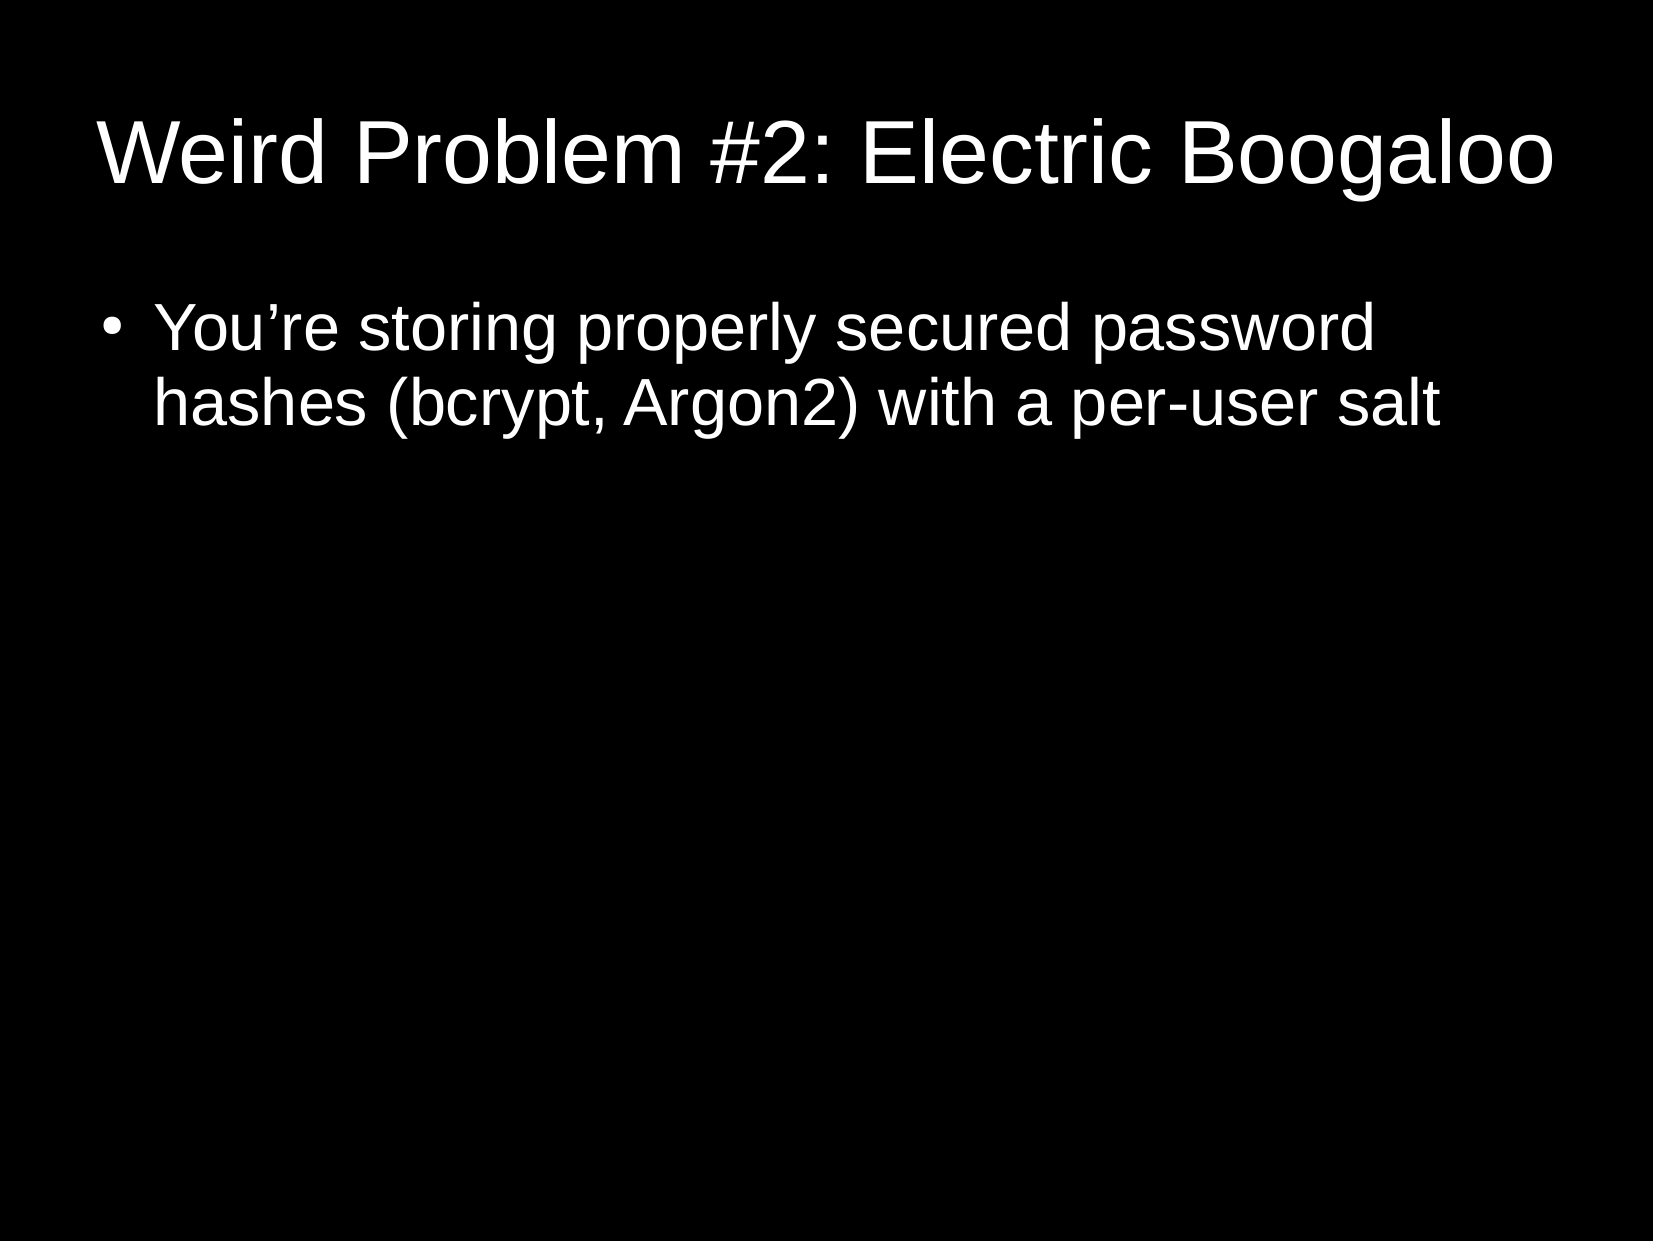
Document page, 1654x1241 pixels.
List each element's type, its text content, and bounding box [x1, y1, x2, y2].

list You’re storing properly secured password hashes (bcrypt, Argon2) with a per-user salt [82, 290, 1571, 1010]
title Weird Problem #2: Electric Boogaloo [82, 49, 1571, 257]
